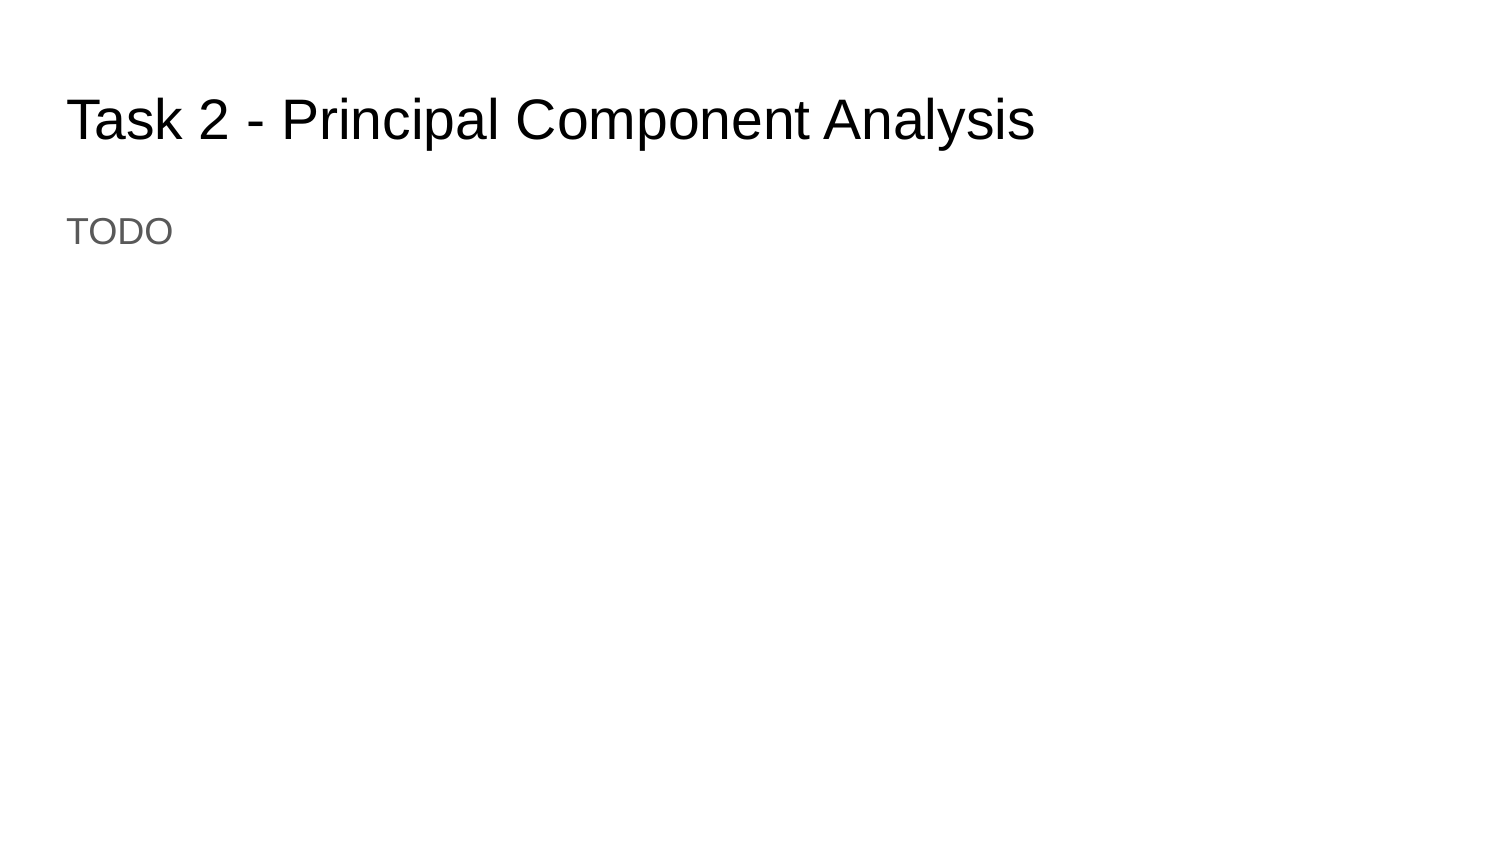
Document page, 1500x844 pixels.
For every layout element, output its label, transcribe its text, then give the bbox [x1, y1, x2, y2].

title Task 2 - Principal Component Analysis [51, 72, 1449, 167]
list TODO [51, 189, 1449, 750]
